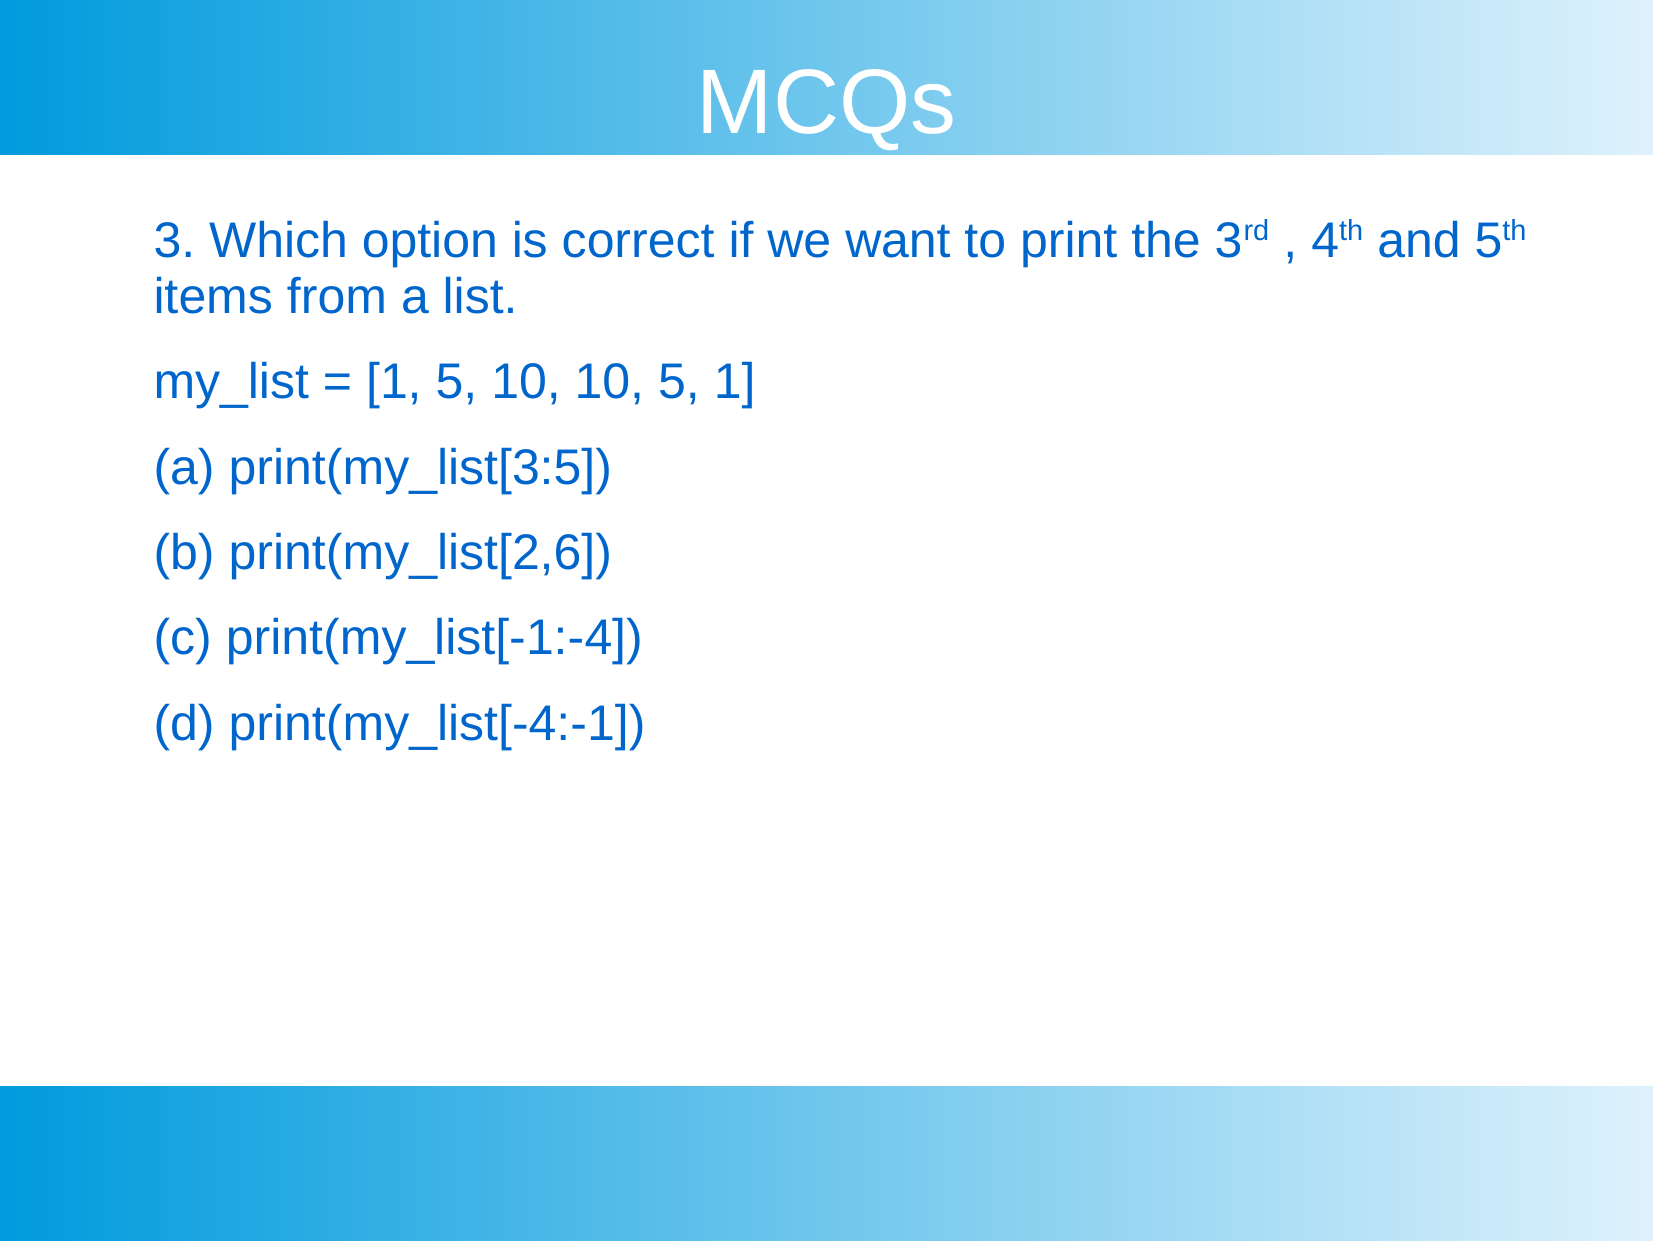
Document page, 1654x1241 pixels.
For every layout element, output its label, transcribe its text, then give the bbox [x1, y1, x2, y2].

list 3. Which option is correct if we want to print the 3rd , 4th and 5th items from a list. my_list = [1, 5, 10, 10, 5, 1] (a) print(my_list[3:5]) (b) print(my_list[2,6]) (c) print(my_list[-1:-4]) (d) print(my_list[-4:-1]) [82, 212, 1571, 1010]
title MCQs [82, 49, 1571, 155]
